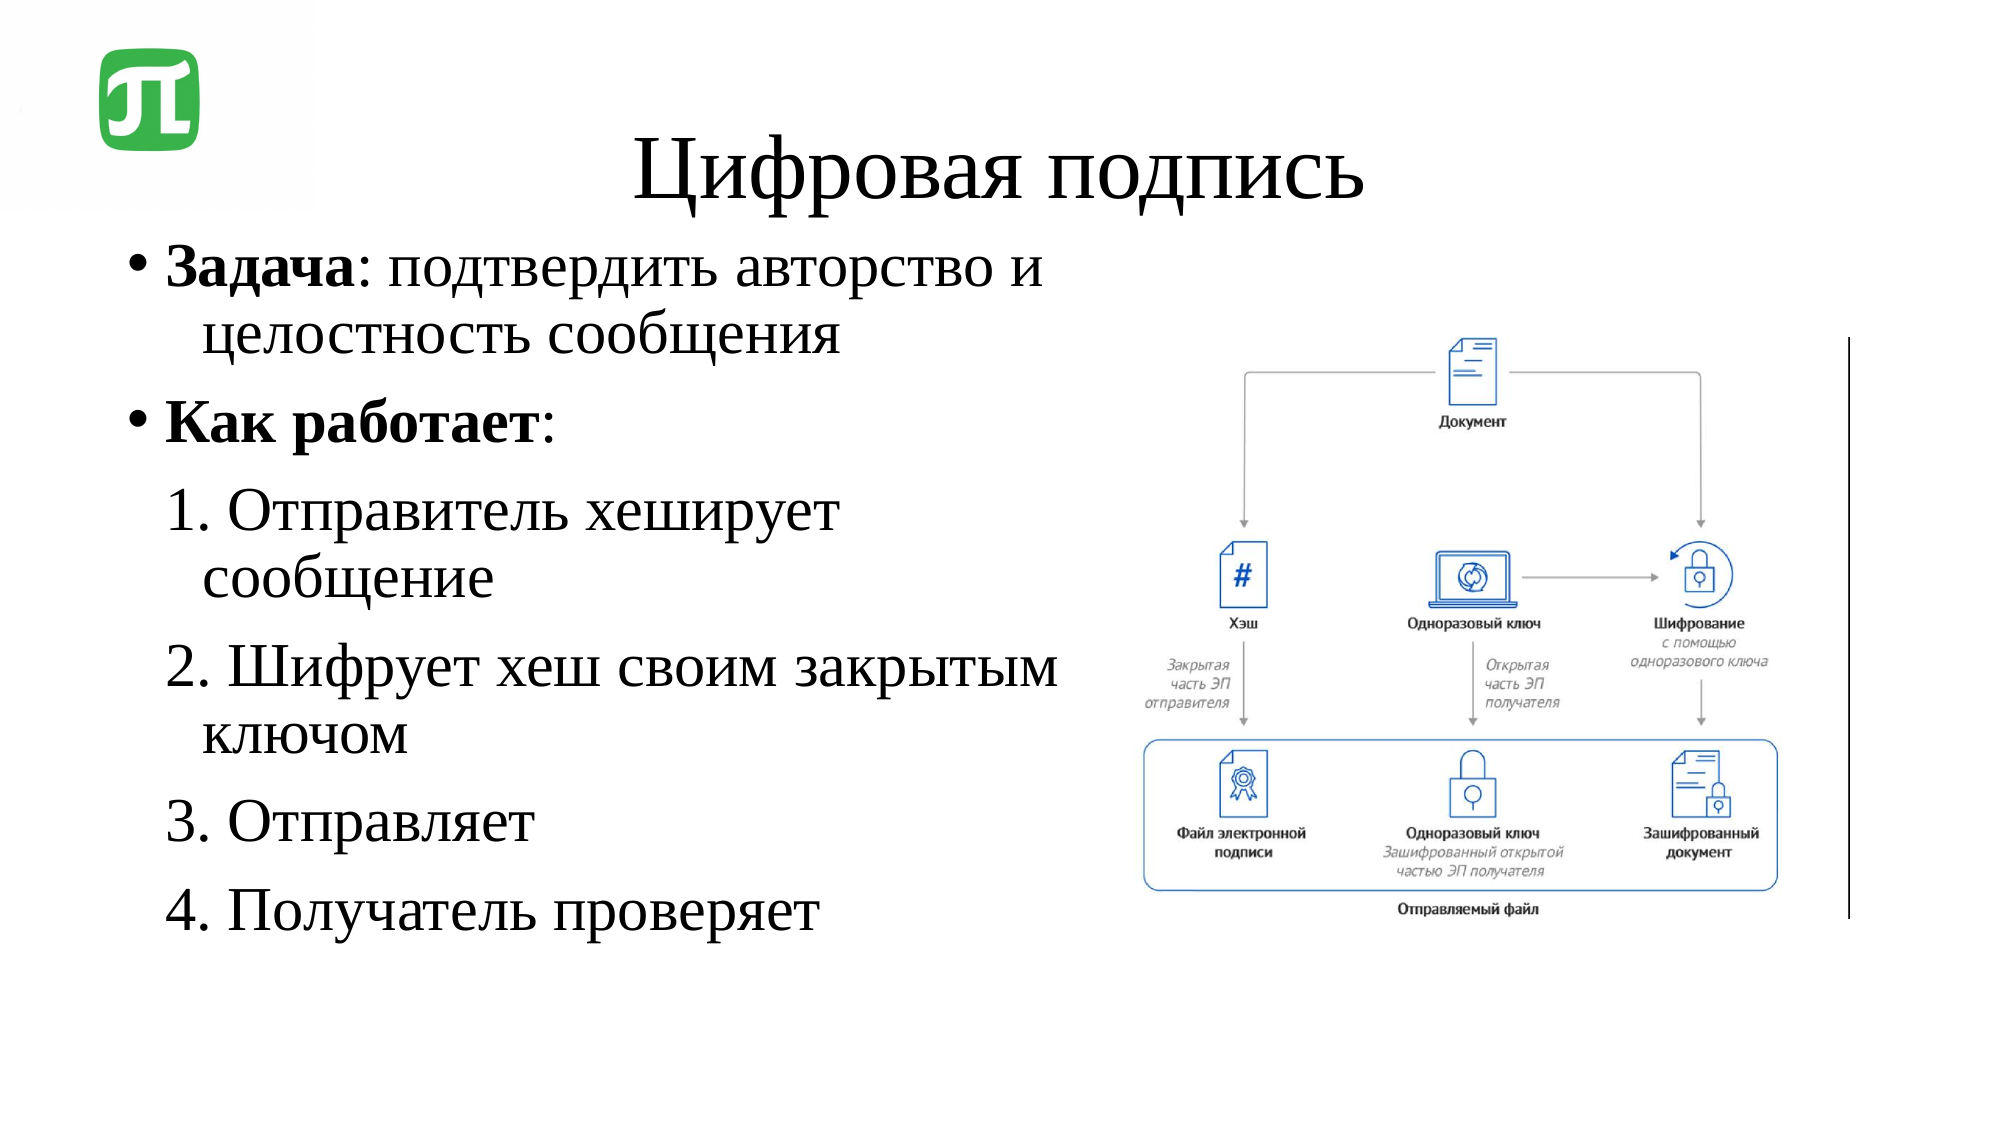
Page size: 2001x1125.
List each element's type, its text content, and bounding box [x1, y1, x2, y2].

picture [0, 0, 315, 211]
list Задача: подтвердить авторство и целостность сообщения Как работает: 1. Отправитель хеширует сообщение 2. Шифрует хеш своим закрытым ключом 3. Отправляет 4. Получатель проверяет [112, 224, 1088, 1088]
picture [1087, 337, 1850, 920]
title Цифровая подпись [137, 59, 1863, 278]
